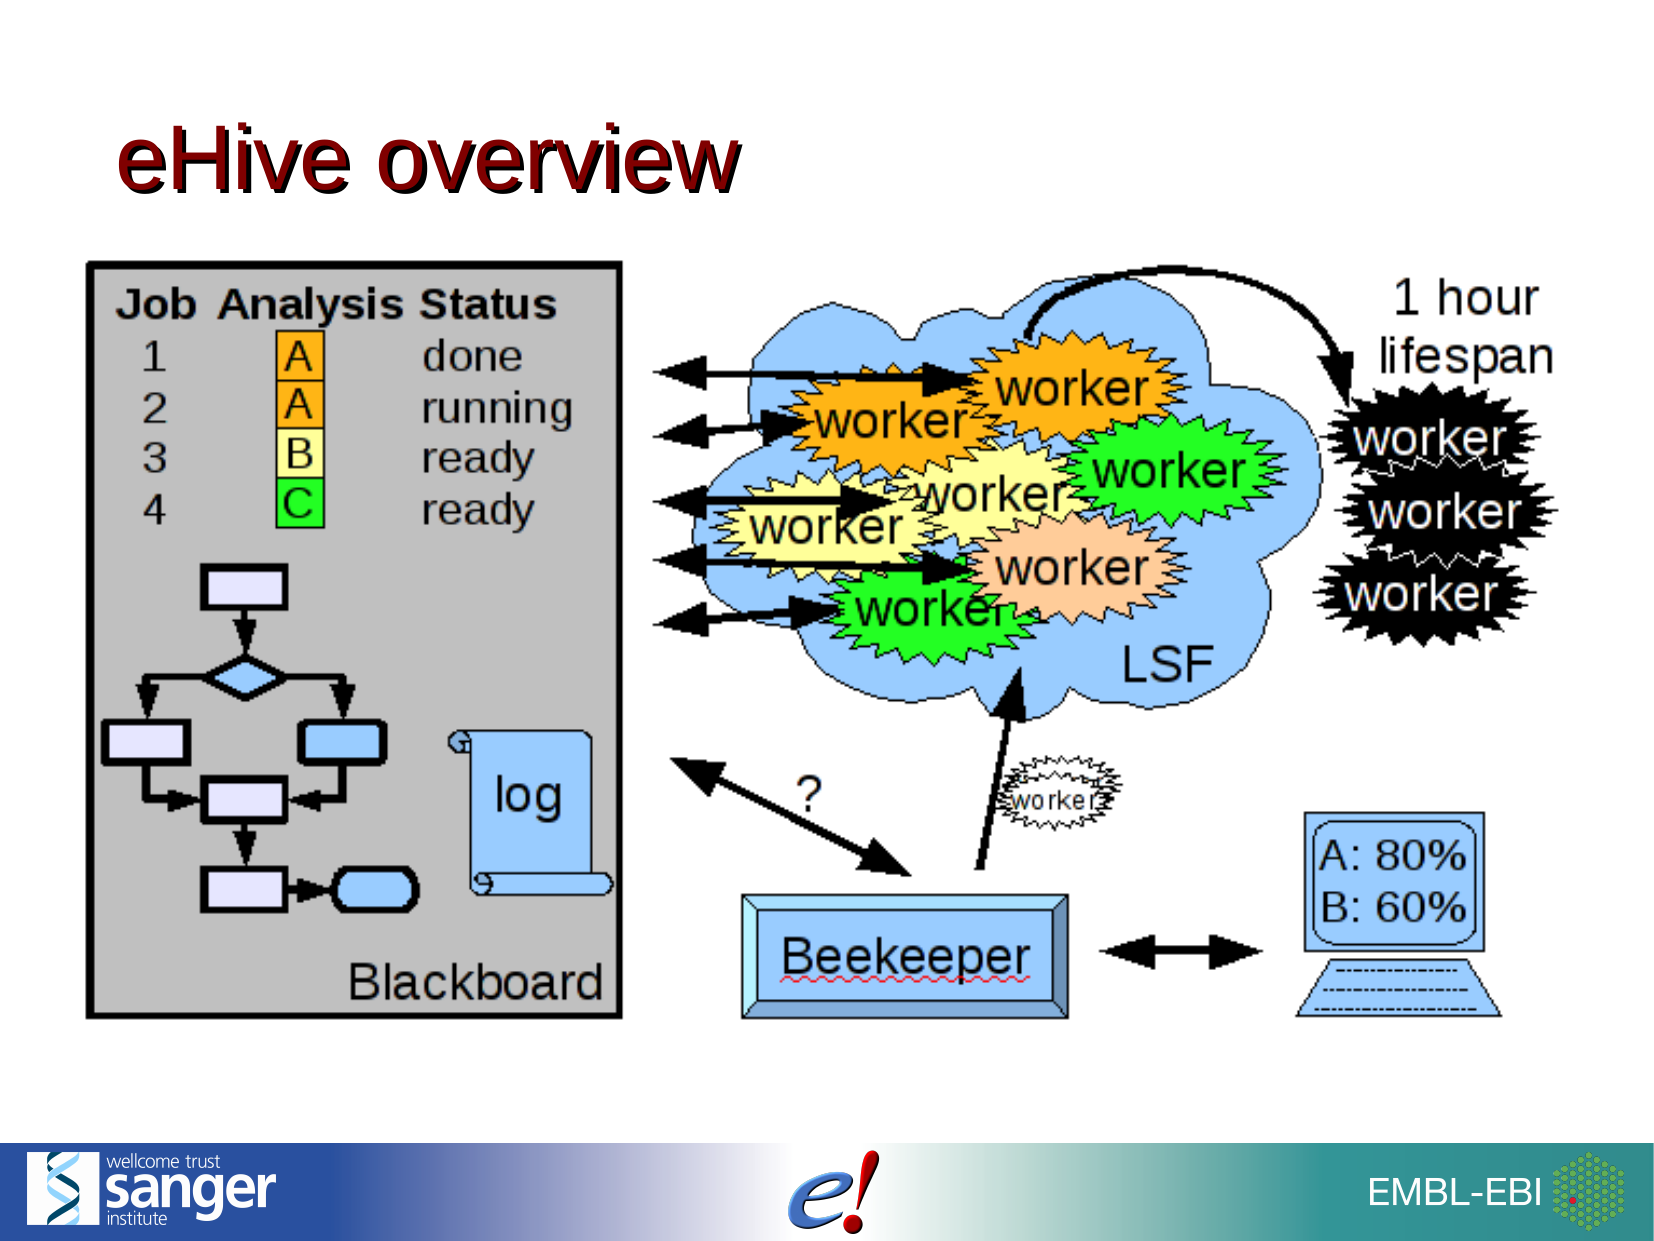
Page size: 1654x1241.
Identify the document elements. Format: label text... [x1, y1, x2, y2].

picture [0, 1143, 1654, 1241]
title eHive overview [82, 49, 1571, 257]
picture [82, 257, 1574, 1024]
